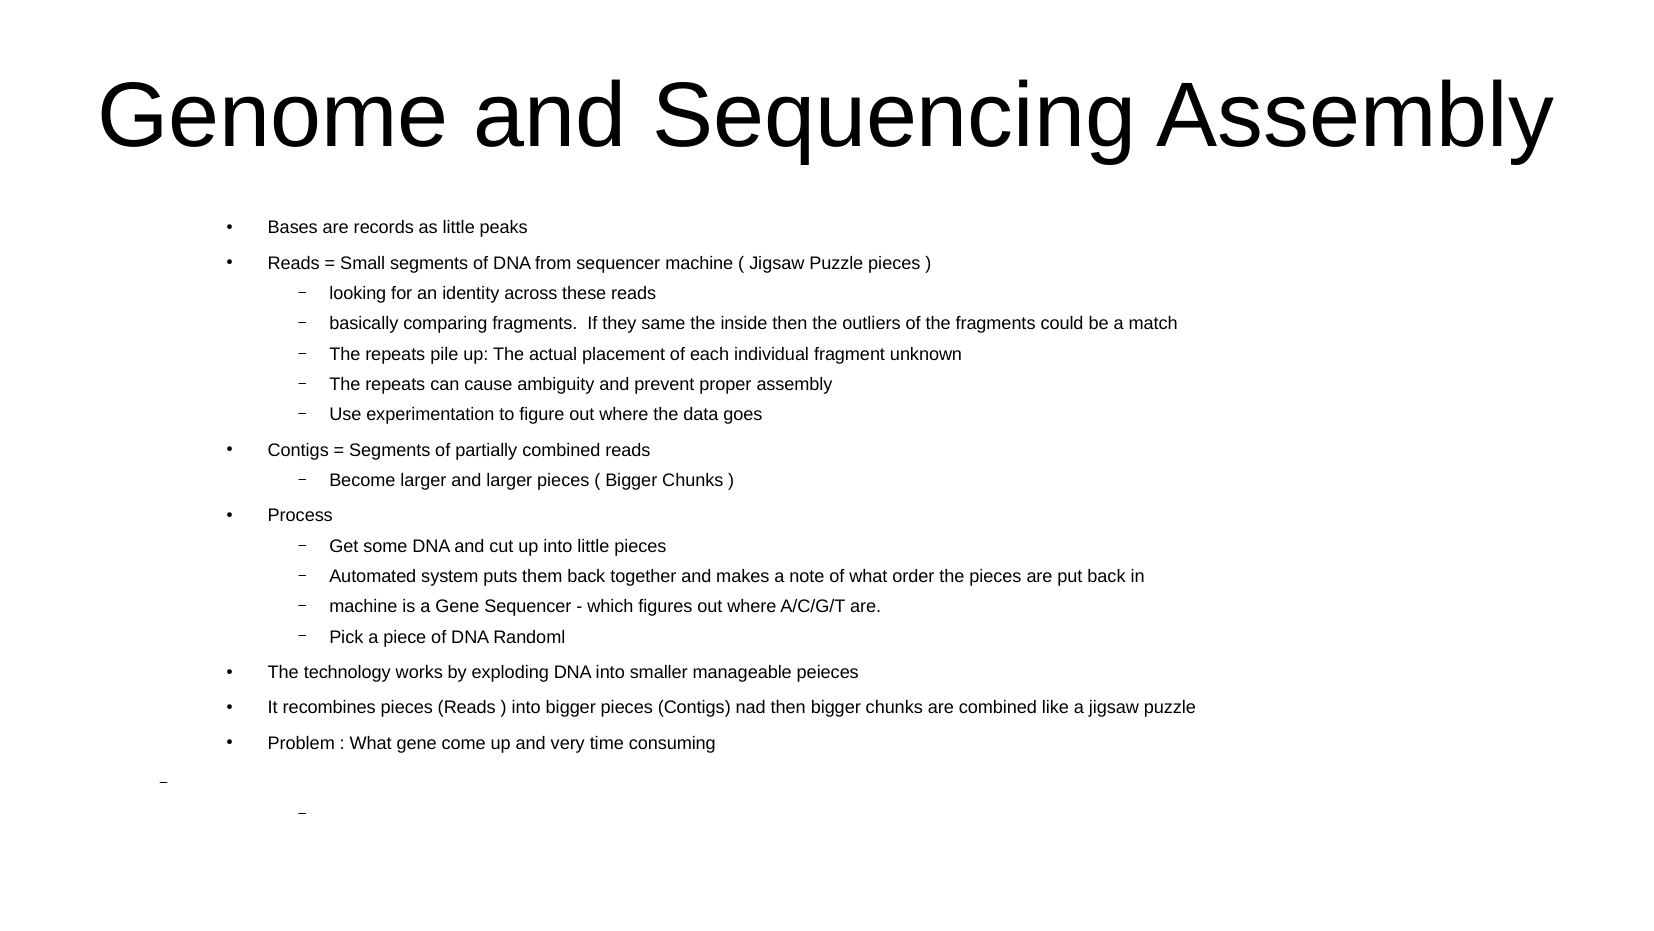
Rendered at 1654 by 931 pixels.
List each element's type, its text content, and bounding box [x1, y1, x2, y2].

list Bases are records as little peaks Reads = Small segments of DNA from sequencer machine ( Jigsaw Puzzle pieces ) looking for an identity across these reads basically comparing fragments. If they same the inside then the outliers of the fragments could be a match The repeats pile up: The actual placement of each individual fragment unknown The repeats can cause ambiguity and prevent proper assembly Use experimentation to figure out where the data goes Contigs = Segments of partially combined reads Become larger and larger pieces ( Bigger Chunks ) Process Get some DNA and cut up into little pieces Automated system puts them back together and makes a note of what order the pieces are put back in machine is a Gene Sequencer - which figures out where A/C/G/T are. Pick a piece of DNA Randoml The technology works by exploding DNA into smaller manageable peieces It recombines pieces (Reads ) into bigger pieces (Contigs) nad then bigger chunks are combined like a jigsaw puzzle Problem : What gene come up and very time consuming [82, 217, 1571, 758]
title Genome and Sequencing Assembly [82, 37, 1571, 193]
